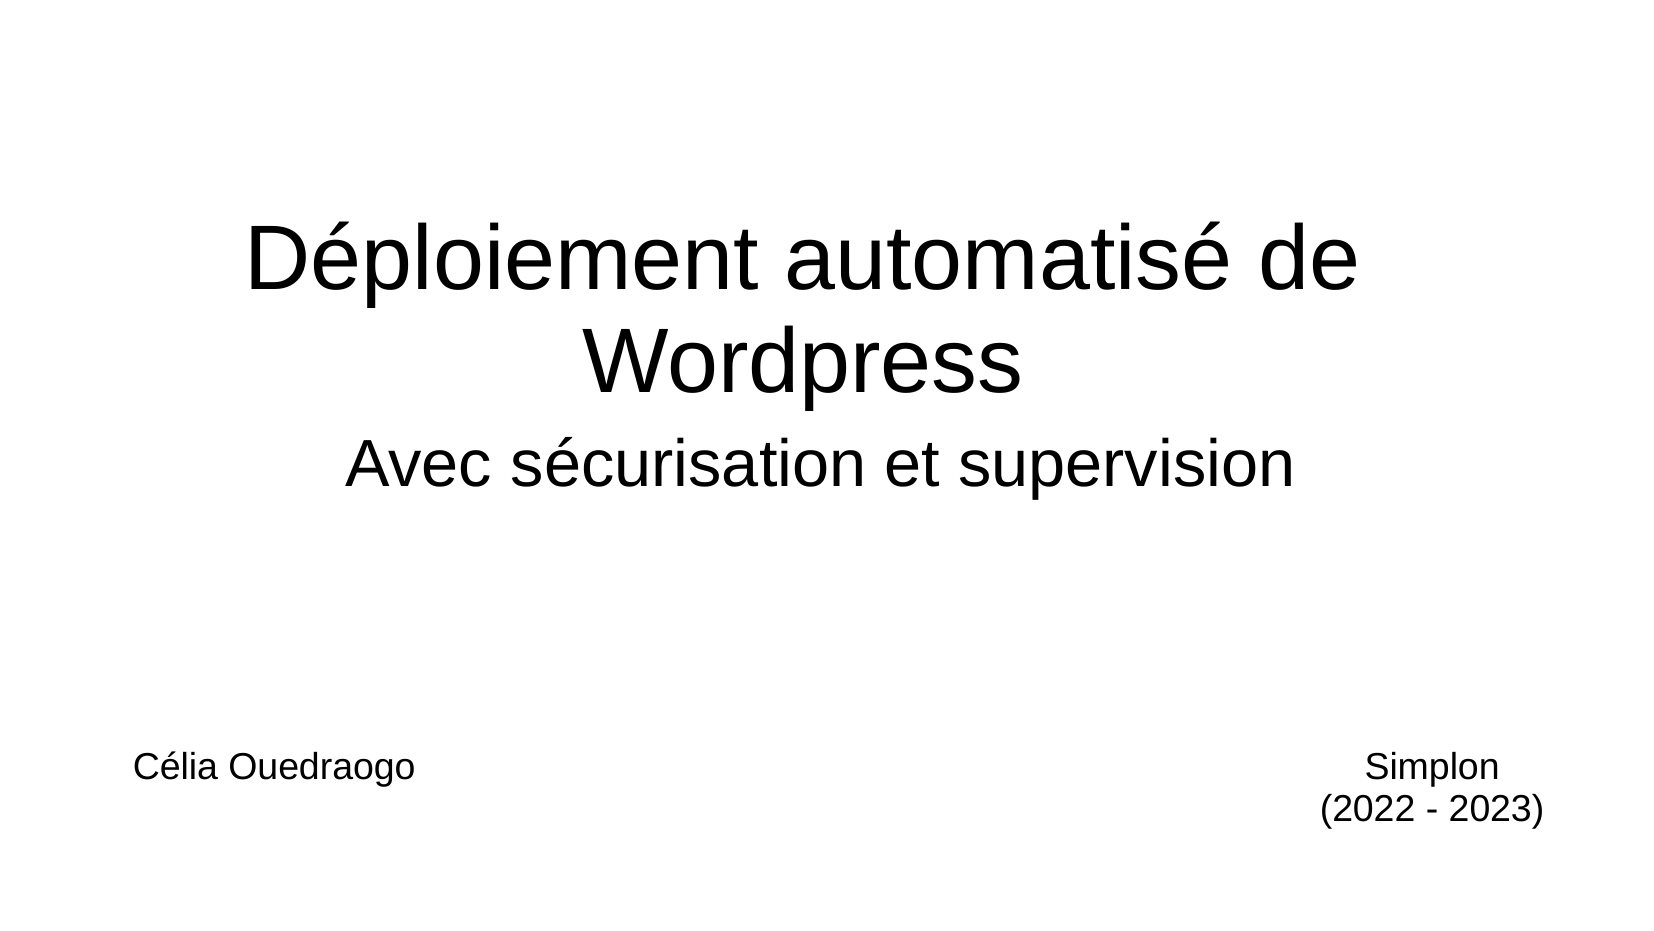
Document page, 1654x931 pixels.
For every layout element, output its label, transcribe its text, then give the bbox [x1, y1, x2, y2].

subtitle Avec sécurisation et supervision [76, 424, 1565, 502]
text_box Simplon (2022 - 2023) [1299, 738, 1565, 837]
title Déploiement automatisé de Wordpress [59, 206, 1548, 412]
text_box Célia Ouedraogo [118, 738, 502, 796]
